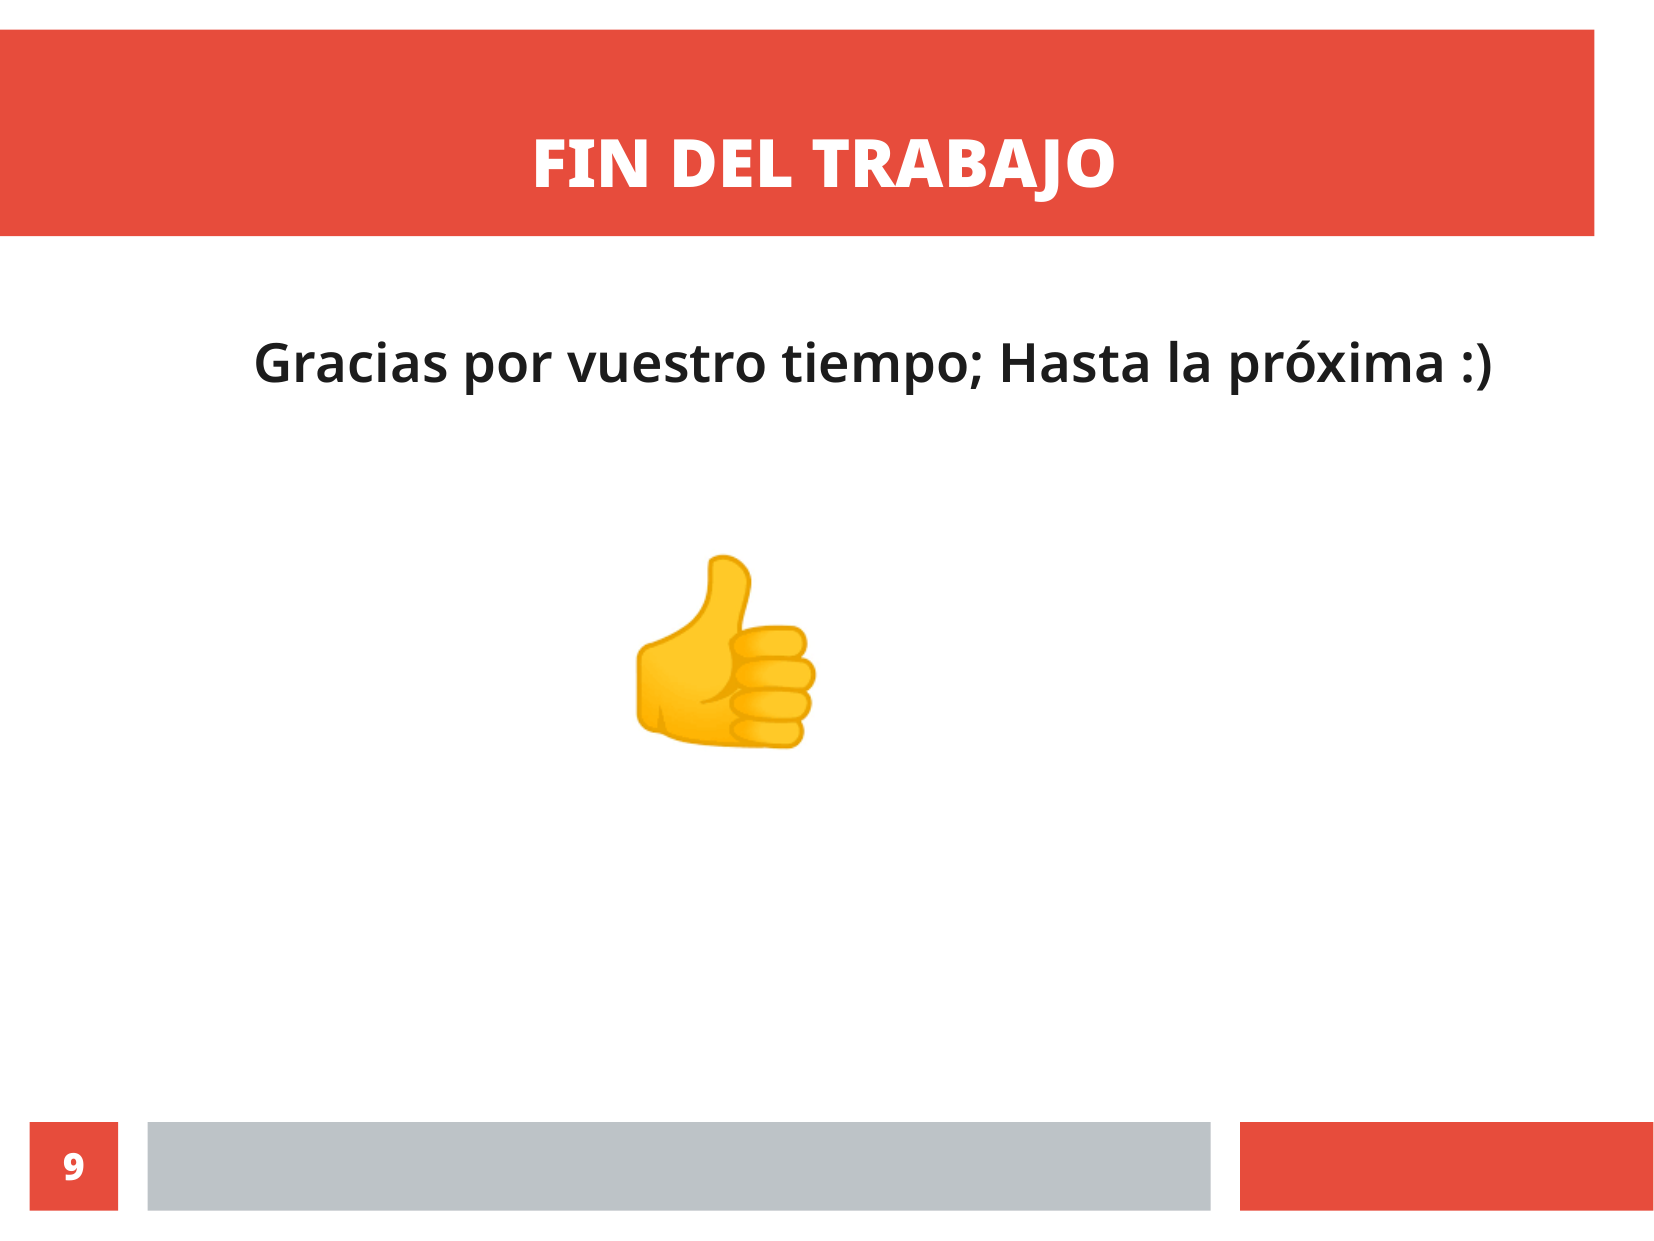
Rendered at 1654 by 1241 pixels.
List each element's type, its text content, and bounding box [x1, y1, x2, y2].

list Gracias por vuestro tiempo; Hasta la próxima :) [253, 324, 1630, 508]
picture [484, 524, 969, 780]
title FIN DEL TRABAJO [531, 59, 1595, 207]
